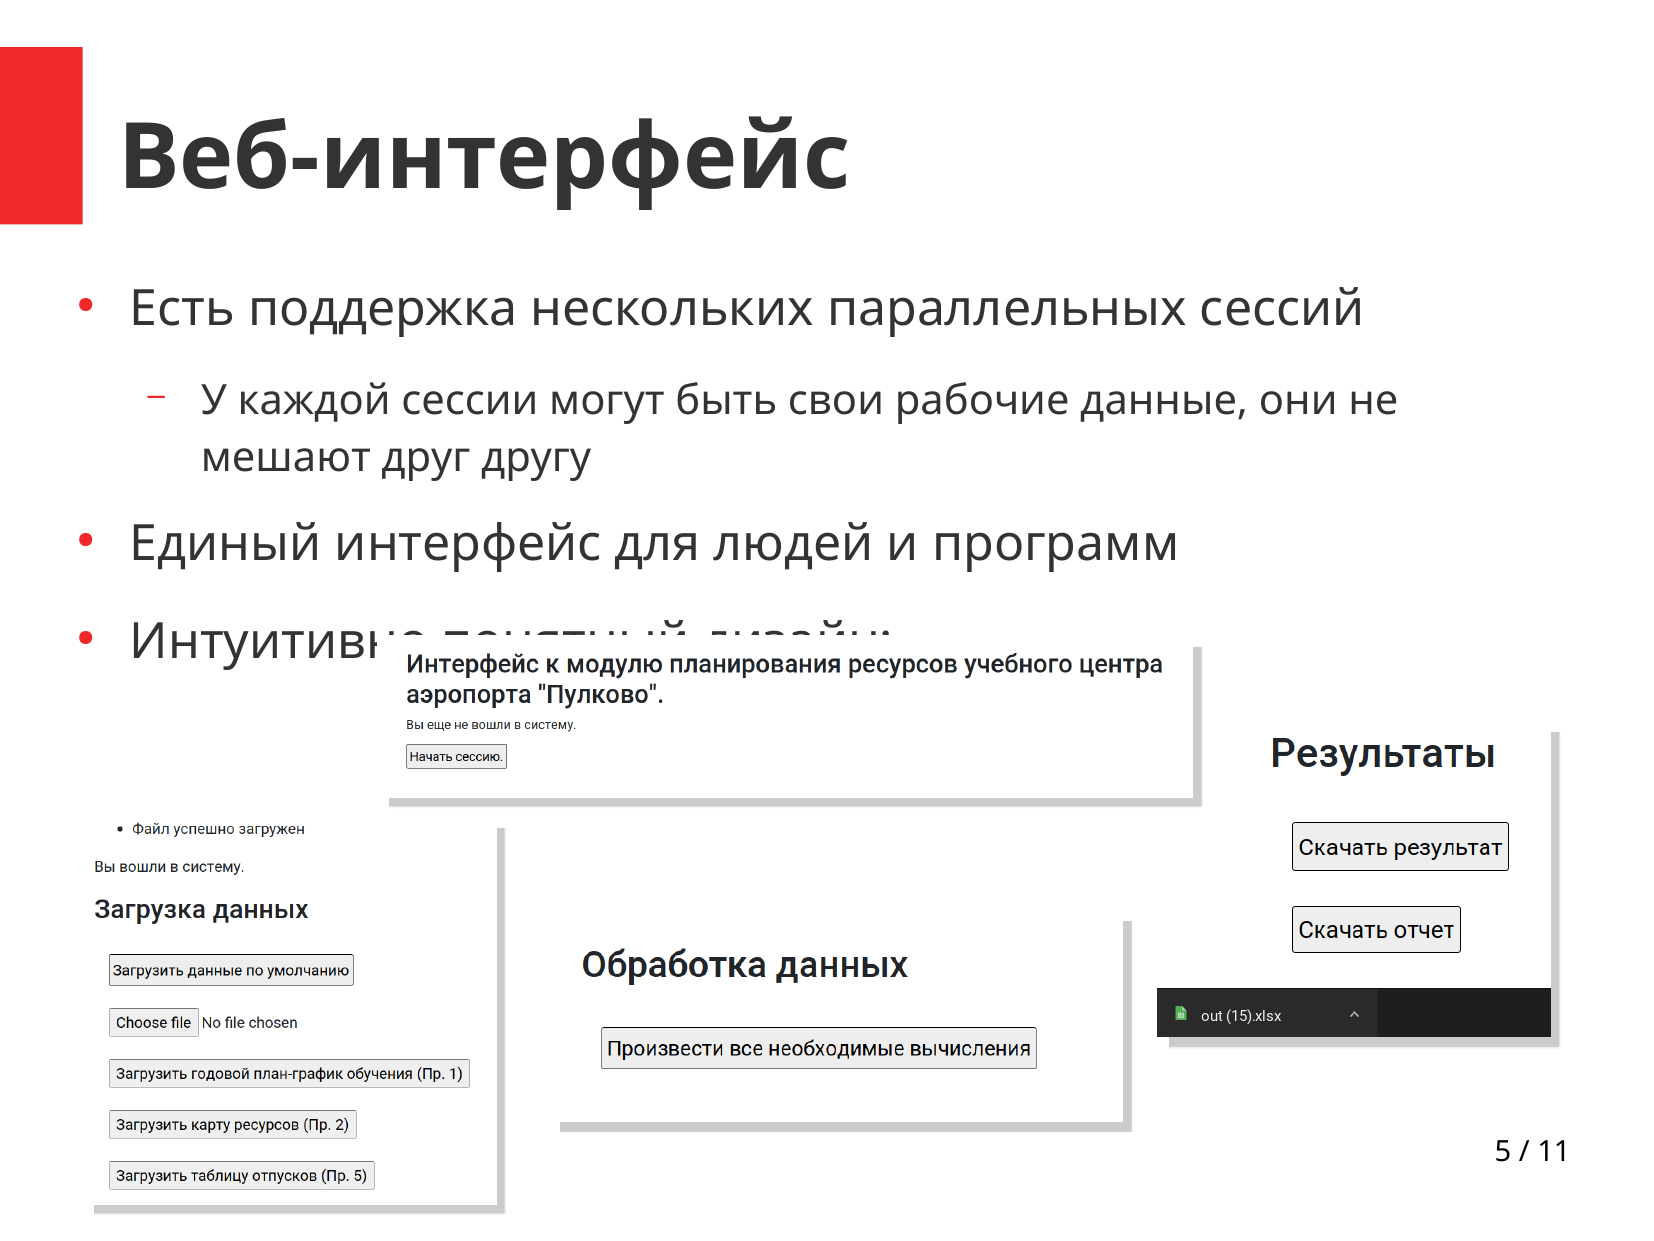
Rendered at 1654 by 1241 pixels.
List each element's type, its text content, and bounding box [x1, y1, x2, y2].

picture [1157, 720, 1551, 1037]
picture [82, 816, 497, 1205]
title Веб-интерфейс [118, 49, 1571, 257]
list Есть поддержка нескольких параллельных сессий У каждой сессии могут быть свои рабочие данные, они не мешают друг другу Единый интерфейс для людей и программ Интуитивно понятный дизайн: [59, 271, 1524, 547]
picture [377, 635, 1193, 798]
picture [548, 909, 1123, 1122]
